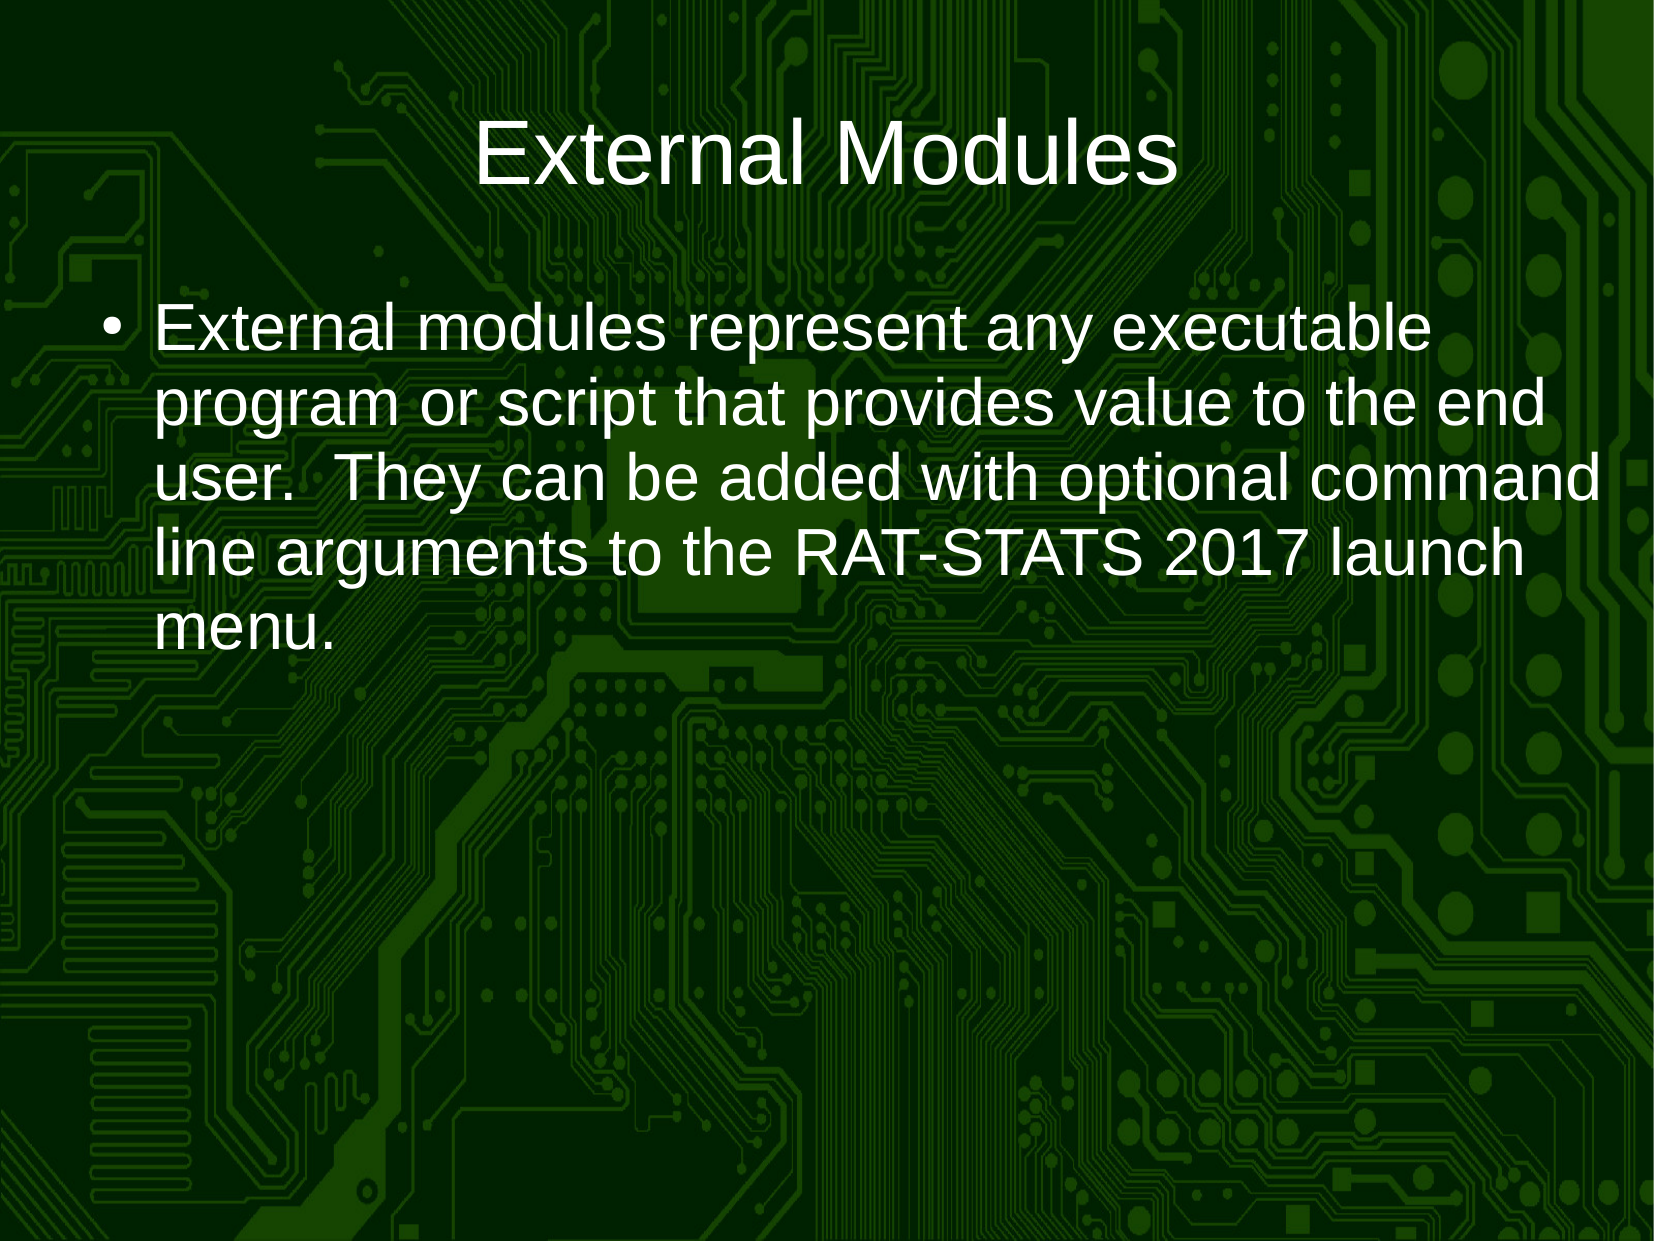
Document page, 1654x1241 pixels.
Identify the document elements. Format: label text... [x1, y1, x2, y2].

picture [0, 0, 1654, 1241]
list External modules represent any executable program or script that provides value to the end user. They can be added with optional command line arguments to the RAT-STATS 2017 launch menu. [82, 290, 1606, 1156]
title External Modules [82, 49, 1571, 257]
